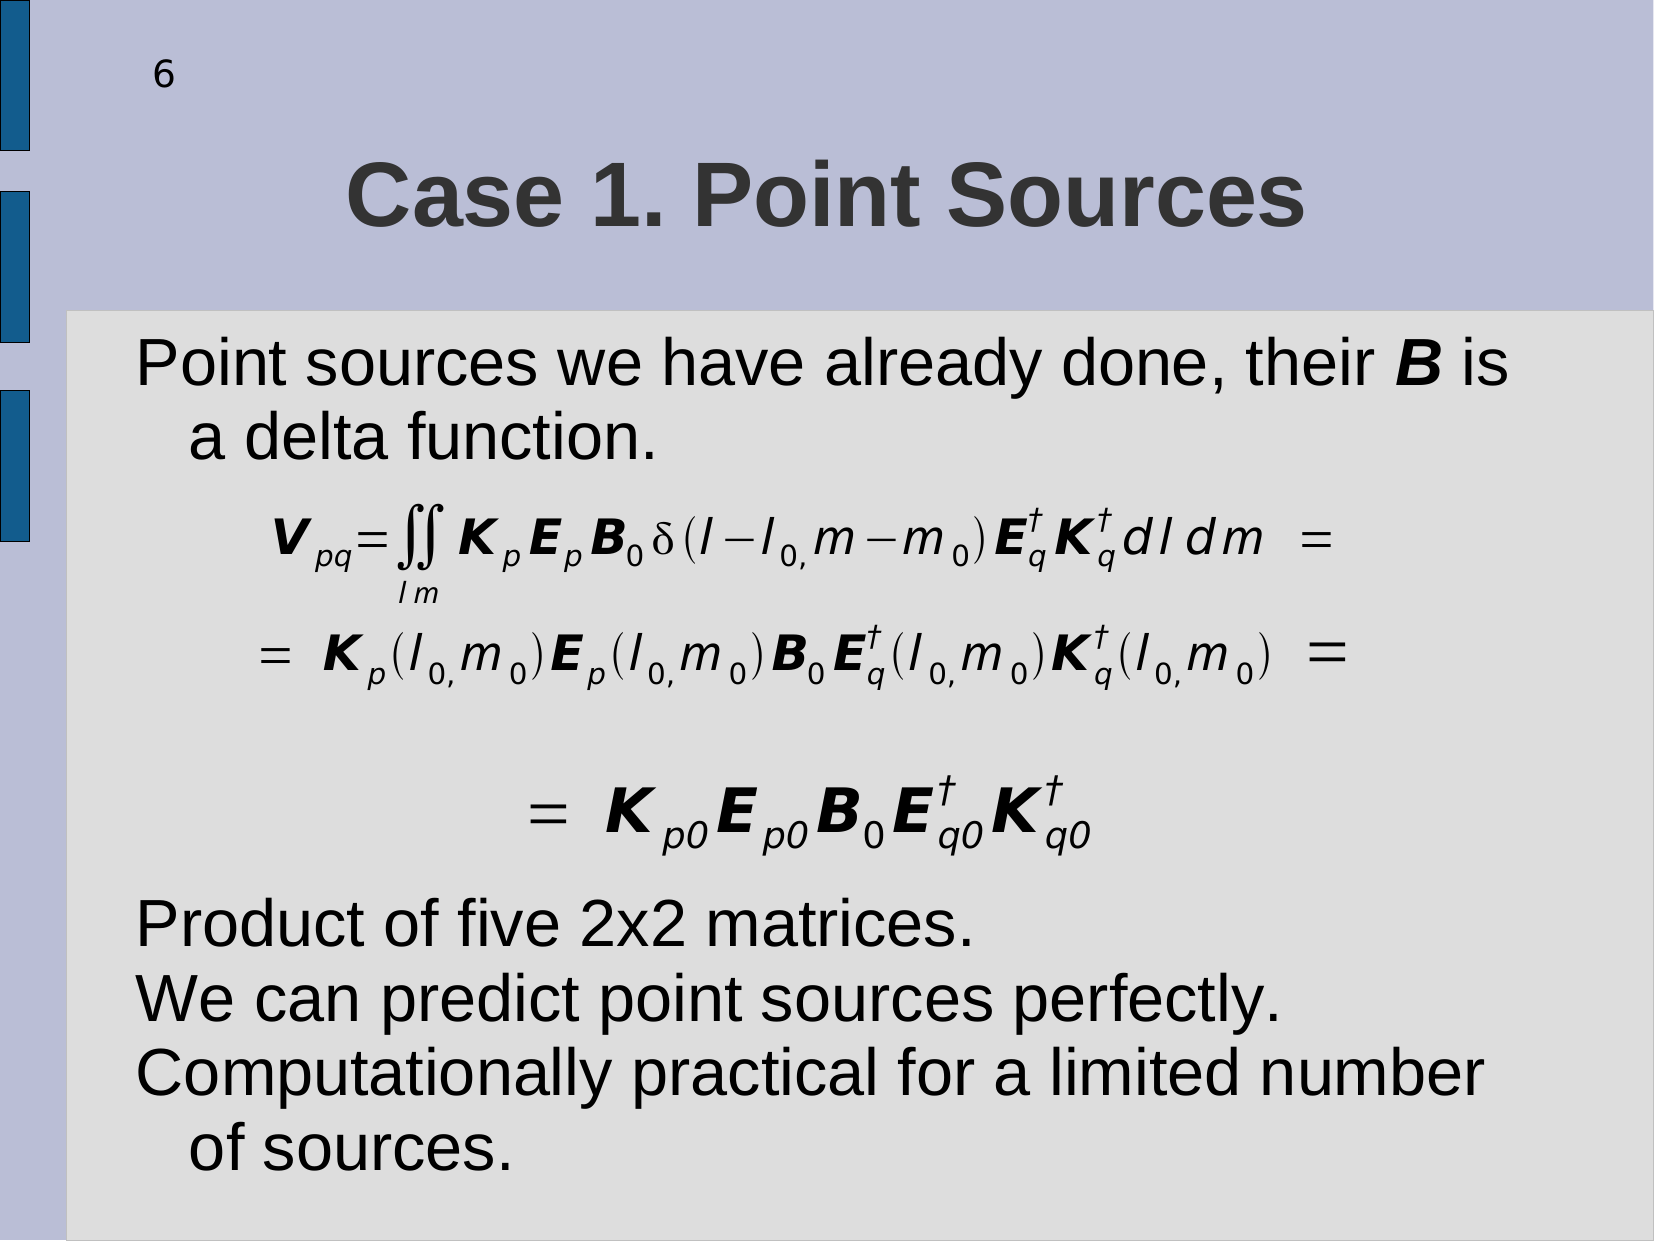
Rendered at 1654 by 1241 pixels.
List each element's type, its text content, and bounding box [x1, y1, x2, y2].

text_box <number> [139, 45, 374, 119]
chart [247, 532, 1359, 857]
list Point sources we have already done, their B is a delta function. [118, 324, 1531, 532]
list Product of five 2x2 matrices. We can predict point sources perfectly. Computationally practical for a limited number of sources. [118, 885, 1531, 1197]
title Case 1. Point Sources [121, 91, 1534, 299]
